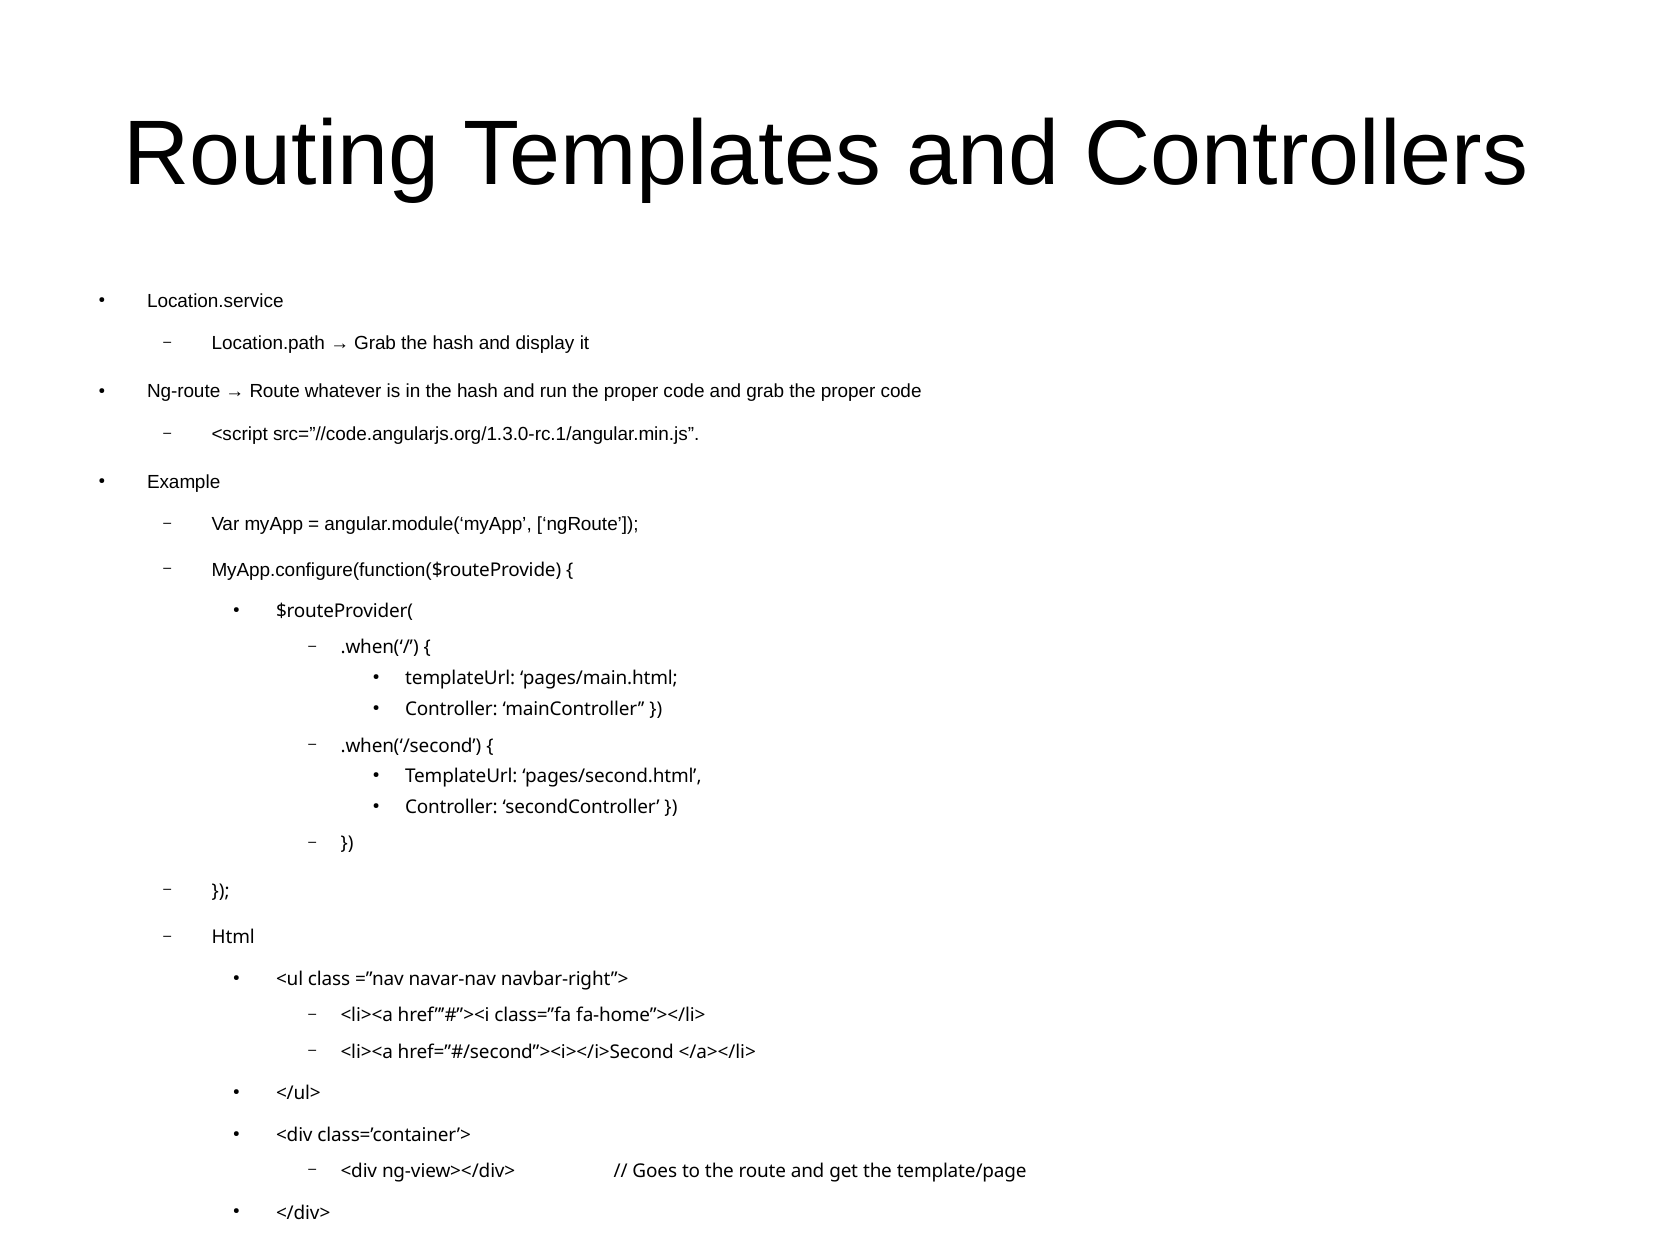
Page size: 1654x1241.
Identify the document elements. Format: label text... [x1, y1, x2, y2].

list Location.service Location.path → Grab the hash and display it Ng-route → Route whatever is in the hash and run the proper code and grab the proper code <script src=”//code.angularjs.org/1.3.0-rc.1/angular.min.js”. Example Var myApp = angular.module(‘myApp’, [‘ngRoute’]); MyApp.configure(function($routeProvide) { $routeProvider( .when(‘/’) { templateUrl: ‘pages/main.html; Controller: ‘mainController’’ }) .when(‘/second’) { TemplateUrl: ‘pages/second.html’, Controller: ‘secondController’ }) }) }); Html <ul class =”nav navar-nav navbar-right”> <li><a href”’#”><i class=”fa fa-home”></li> <li><a href=”#/second”><i></i>Second </a></li> </ul> <div class=’container’> <div ng-view></div> // Goes to the route and get the template/page </div> [82, 290, 1571, 1231]
title Routing Templates and Controllers [82, 49, 1571, 257]
